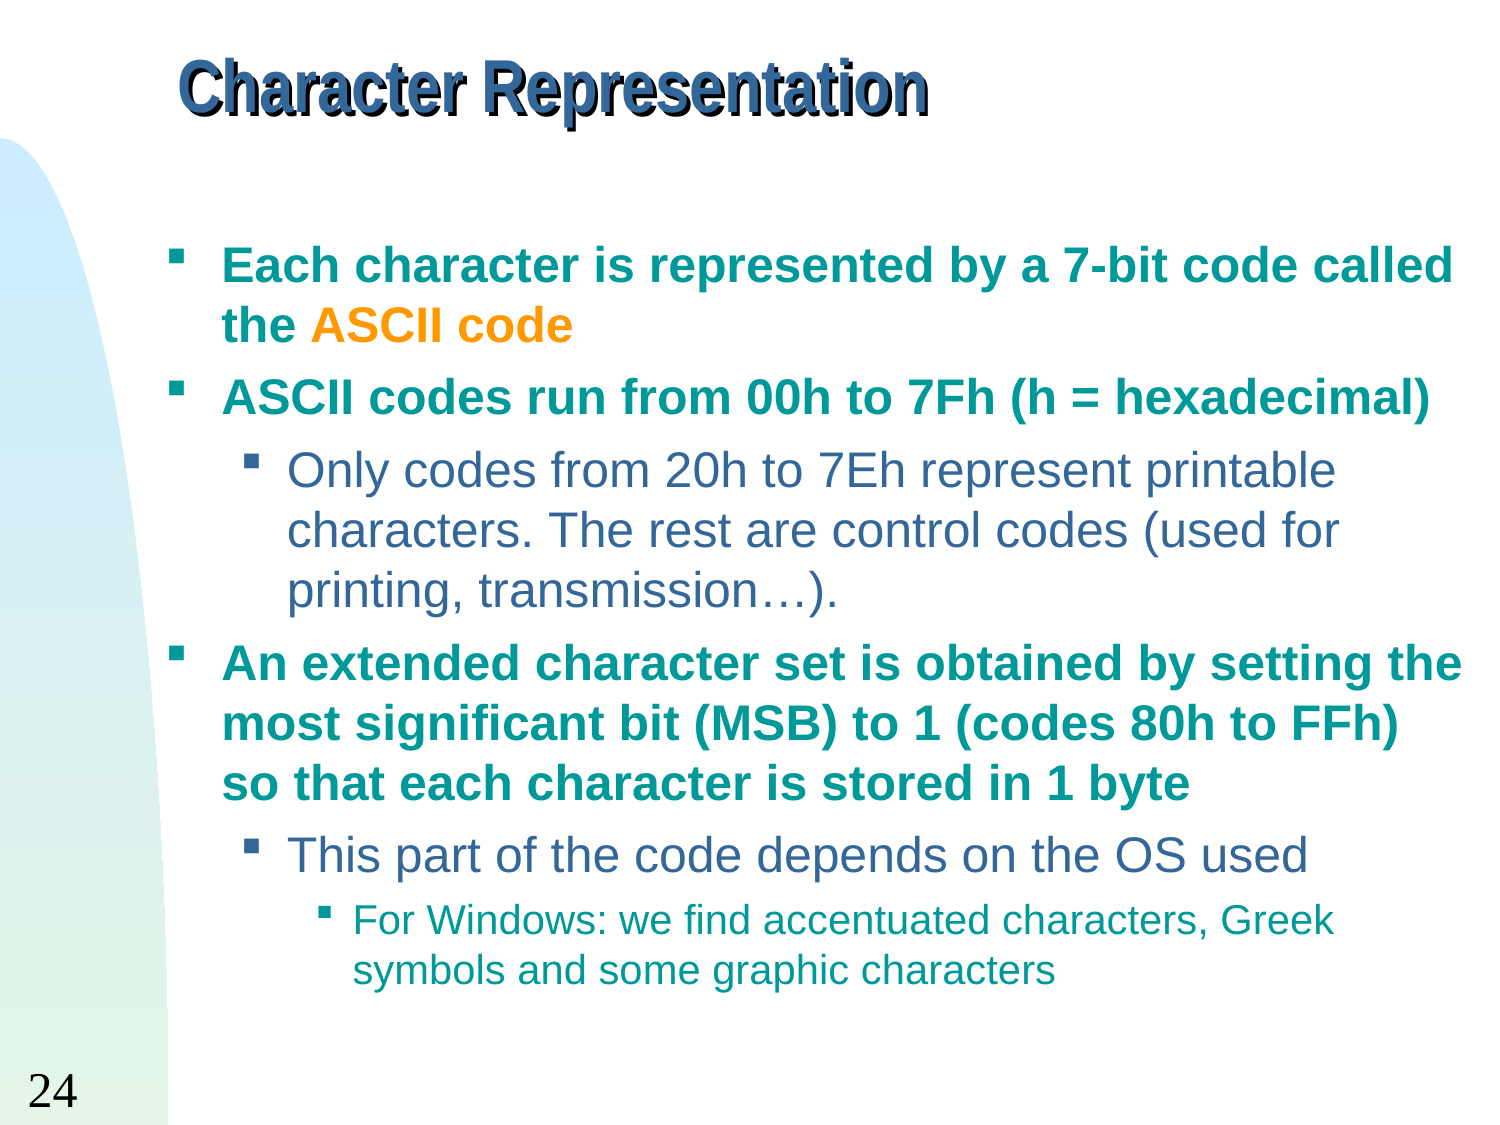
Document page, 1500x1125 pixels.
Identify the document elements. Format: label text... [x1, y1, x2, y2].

title Character Representation [162, 24, 1456, 163]
list Each character is represented by a 7-bit code called the ASCII code ASCII codes run from 00h to 7Fh (h = hexadecimal) Only codes from 20h to 7Eh represent printable characters. The rest are control codes (used for printing, transmission…). An extended character set is obtained by setting the most significant bit (MSB) to 1 (codes 80h to FFh) so that each character is stored in 1 byte This part of the code depends on the OS used For Windows: we find accentuated characters, Greek symbols and some graphic characters [149, 224, 1482, 1025]
